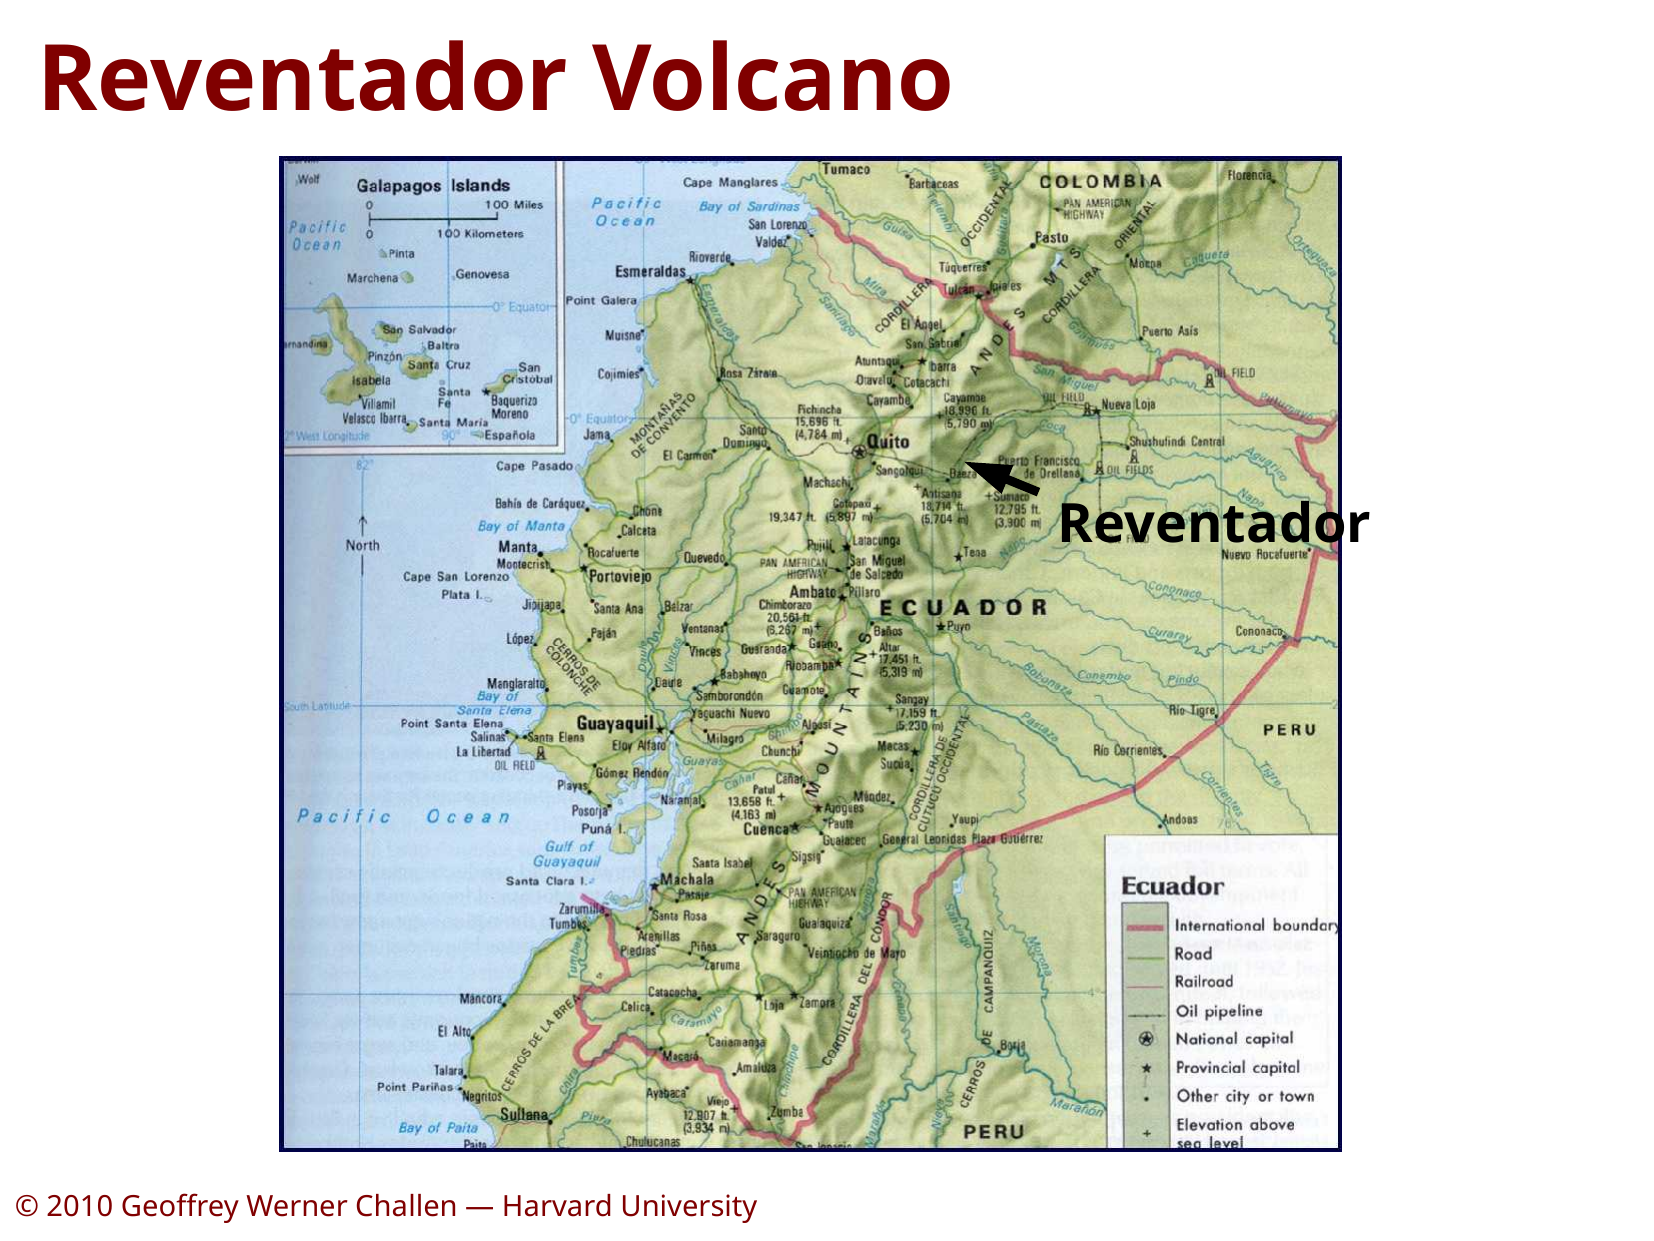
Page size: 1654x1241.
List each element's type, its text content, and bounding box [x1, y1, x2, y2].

text_box Reventador [1042, 476, 1390, 556]
picture [279, 156, 1342, 1152]
title Reventador Volcano [0, 7, 1654, 143]
